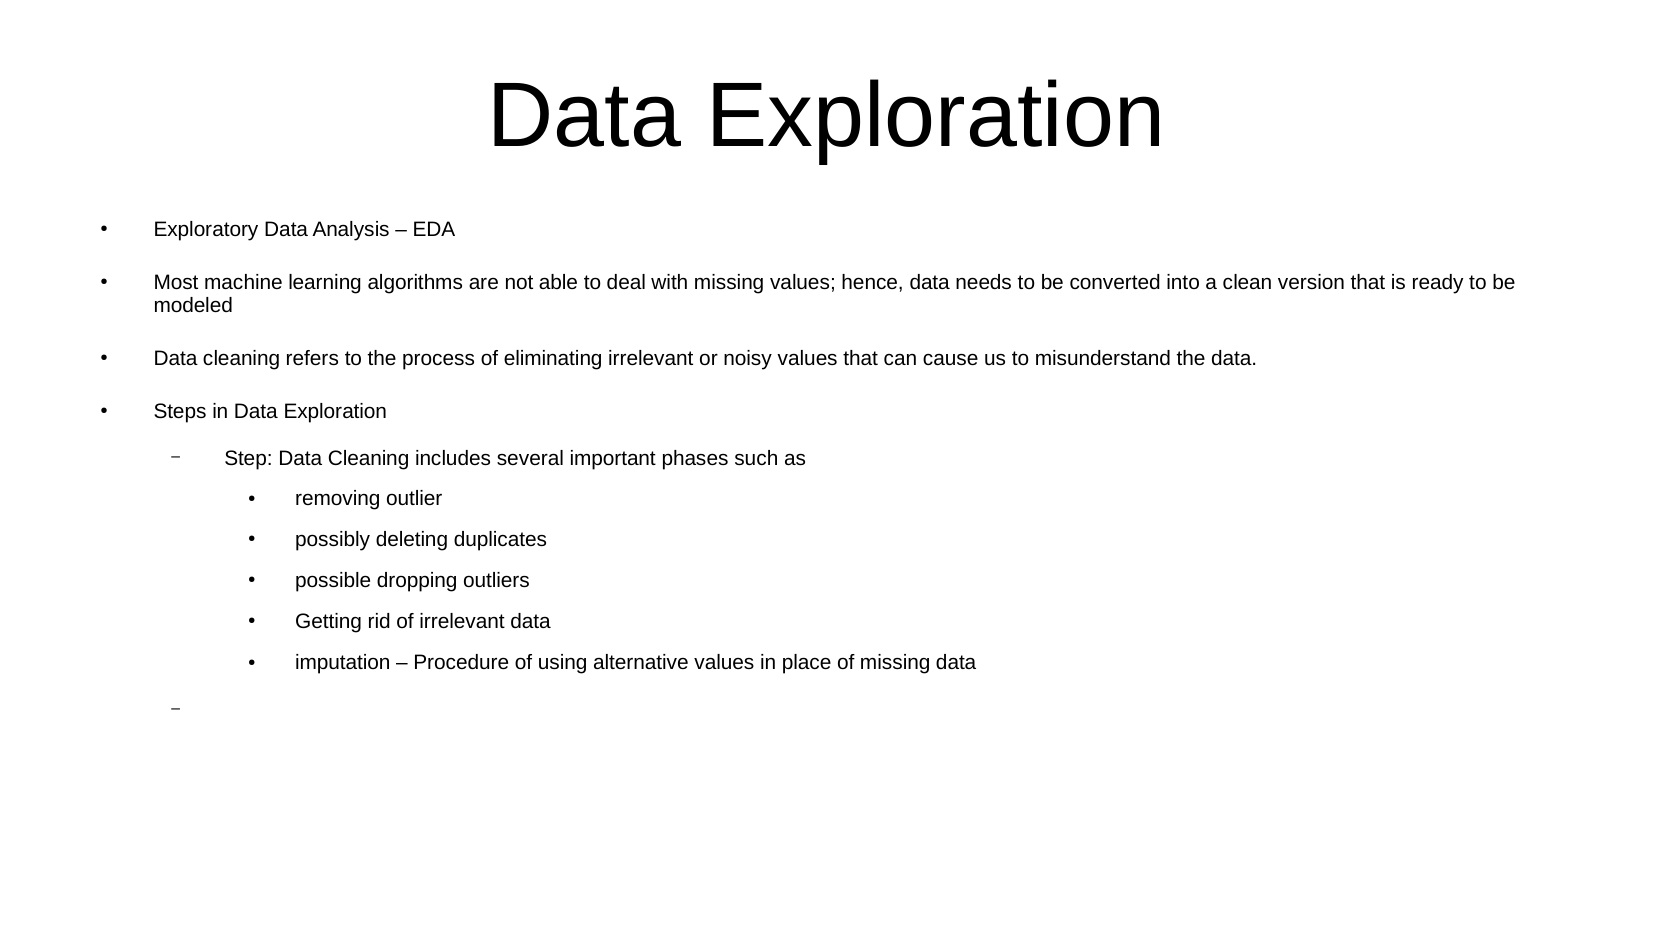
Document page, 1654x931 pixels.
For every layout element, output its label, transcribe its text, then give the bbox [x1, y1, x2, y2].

list Exploratory Data Analysis – EDA Most machine learning algorithms are not able to deal with missing values; hence, data needs to be converted into a clean version that is ready to be modeled Data cleaning refers to the process of eliminating irrelevant or noisy values that can cause us to misunderstand the data. Steps in Data Exploration Step: Data Cleaning includes several important phases such as removing outlier possibly deleting duplicates possible dropping outliers Getting rid of irrelevant data imputation – Procedure of using alternative values in place of missing data [82, 217, 1571, 758]
title Data Exploration [82, 37, 1571, 193]
